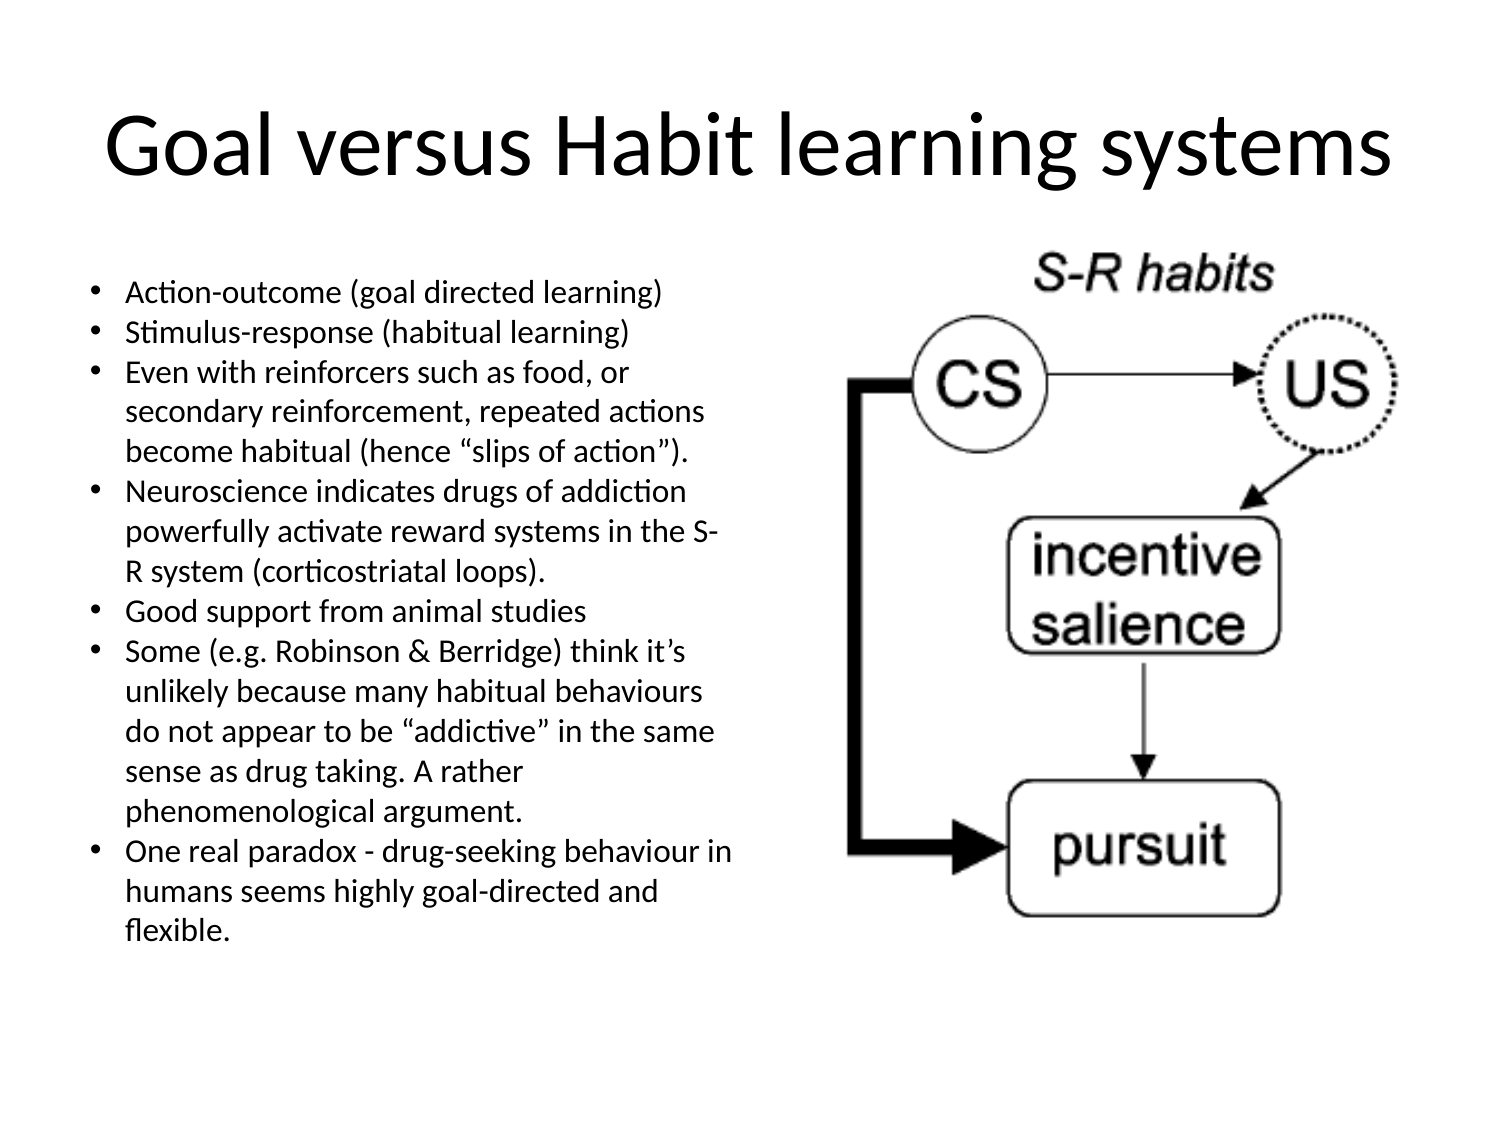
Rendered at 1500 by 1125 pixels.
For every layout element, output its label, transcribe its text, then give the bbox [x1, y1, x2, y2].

text_box Action-outcome (goal directed learning) Stimulus-response (habitual learning) Even with reinforcers such as food, or secondary reinforcement, repeated actions become habitual (hence “slips of action”). Neuroscience indicates drugs of addiction powerfully activate reward systems in the S-R system (corticostriatal loops). Good support from animal studies Some (e.g. Robinson & Berridge) think it’s unlikely because many habitual behaviours do not appear to be “addictive” in the same sense as drug taking. A rather phenomenological argument. One real paradox - drug-seeking behaviour in humans seems highly goal-directed and flexible. [75, 262, 750, 1005]
picture [810, 231, 1439, 929]
text_box Goal versus Habit learning systems [75, 45, 1425, 233]
